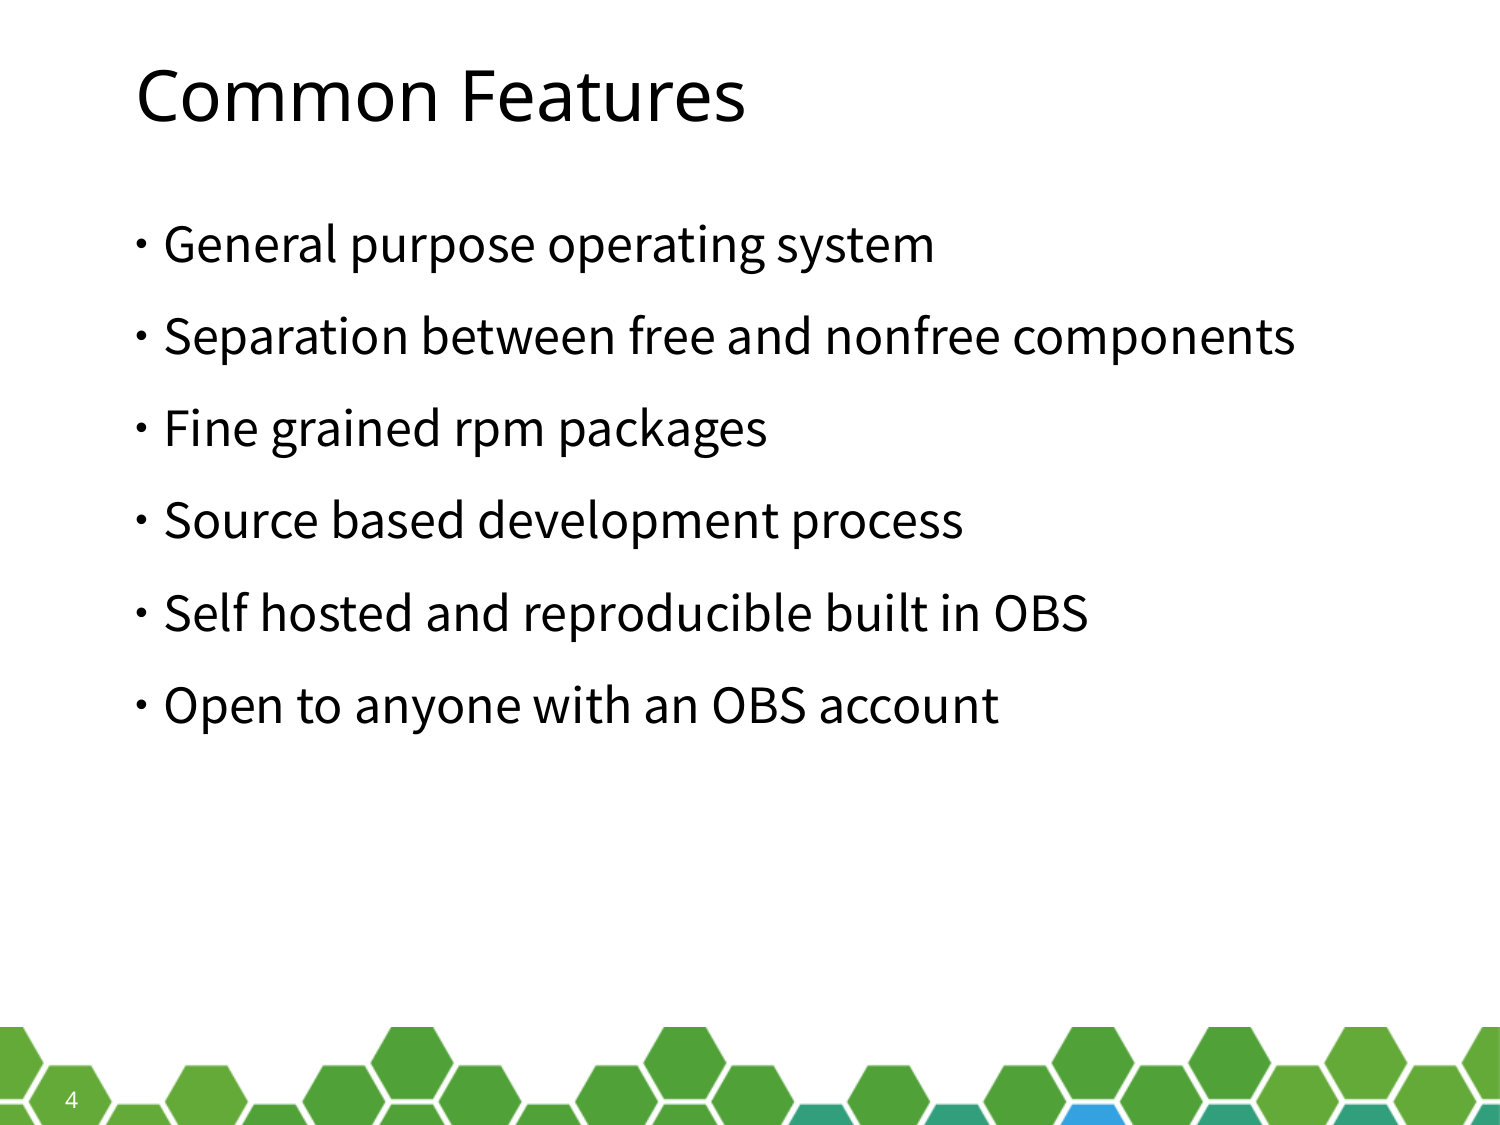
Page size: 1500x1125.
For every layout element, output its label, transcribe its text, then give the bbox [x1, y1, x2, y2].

picture [0, 1027, 1500, 1125]
list General purpose operating system Separation between free and nonfree components Fine grained rpm packages Source based development process Self hosted and reproducible built in OBS Open to anyone with an OBS account [135, 208, 1372, 862]
title Common Features [135, 12, 1372, 175]
